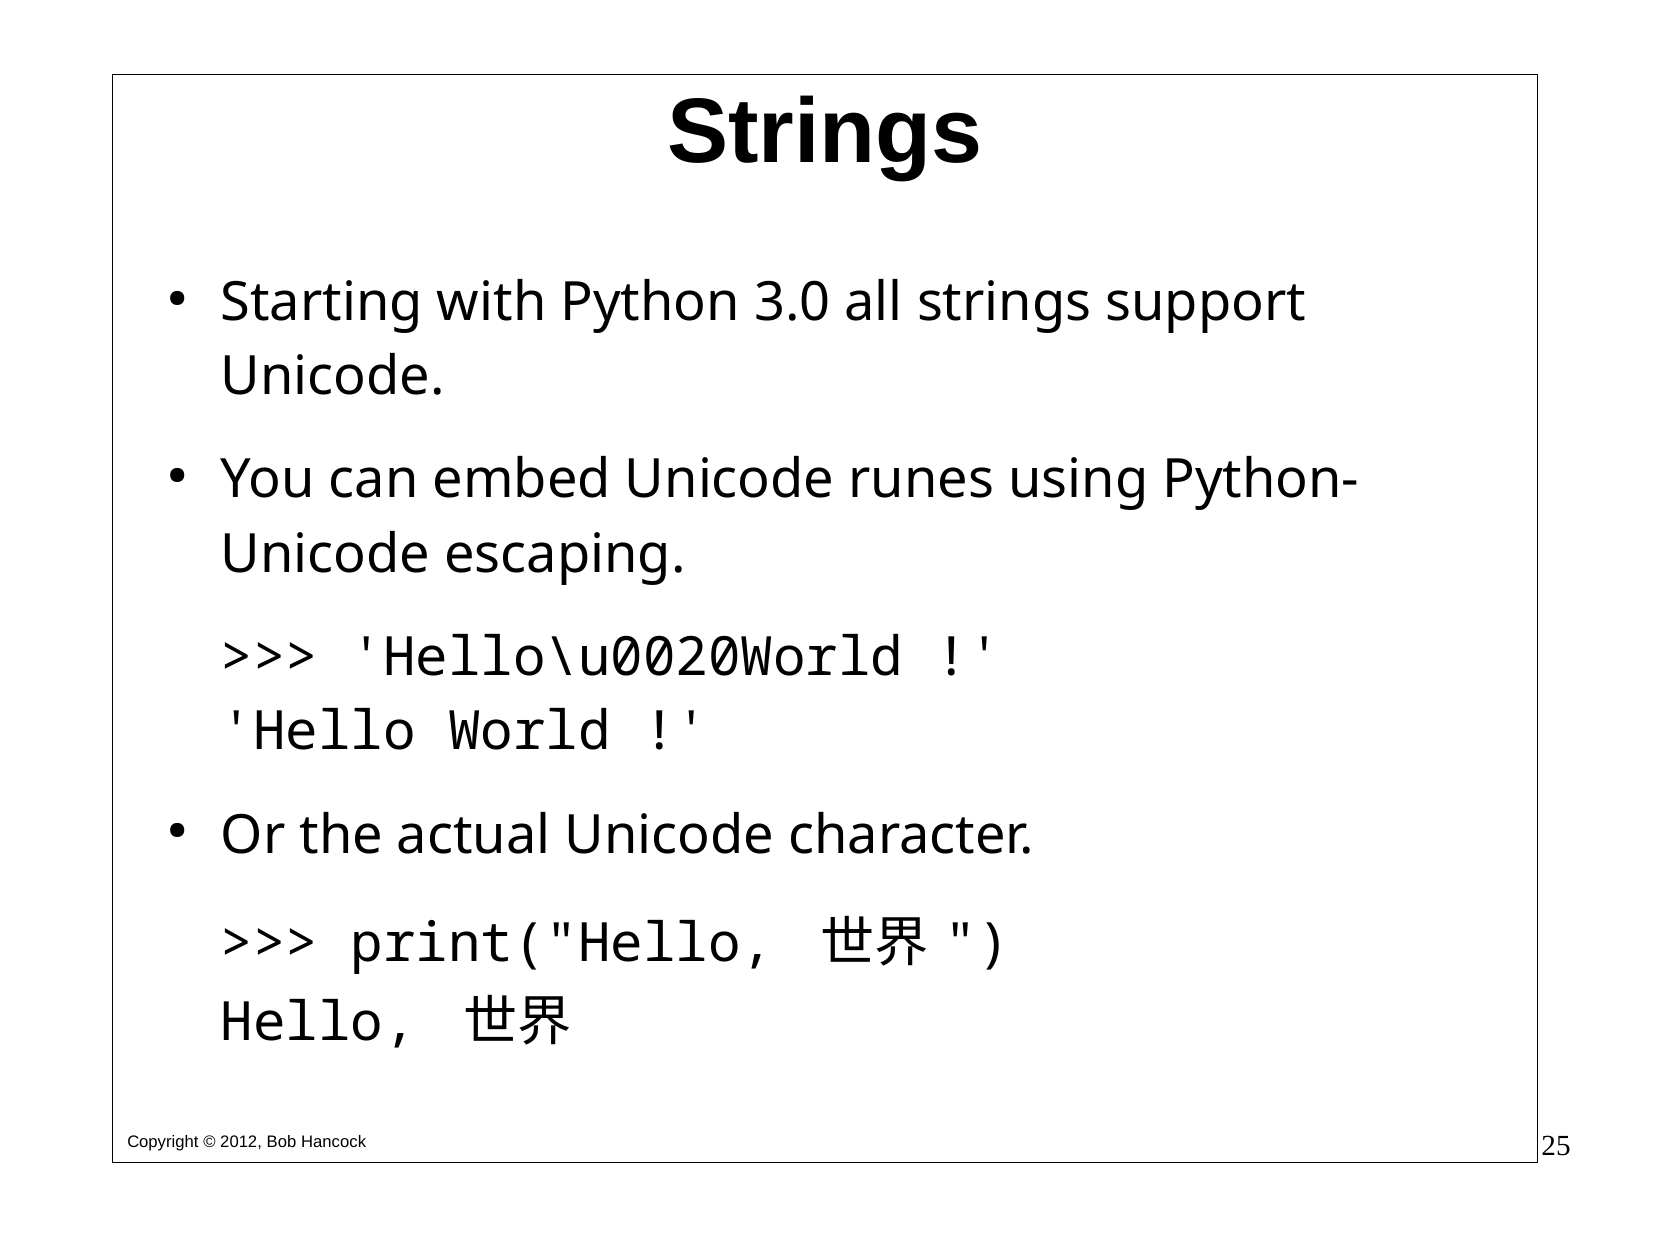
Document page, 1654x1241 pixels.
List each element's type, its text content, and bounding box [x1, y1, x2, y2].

list Starting with Python 3.0 all strings support Unicode. You can embed Unicode runes using Python-Unicode escaping. >>> 'Hello\u0020World !' 'Hello World !' Or the actual Unicode character. >>> print("Hello, 世界") Hello, 世界 [150, 262, 1501, 1126]
text_box Copyright © 2012, Bob Hancock [112, 1125, 382, 1159]
title Strings [112, 75, 1538, 188]
